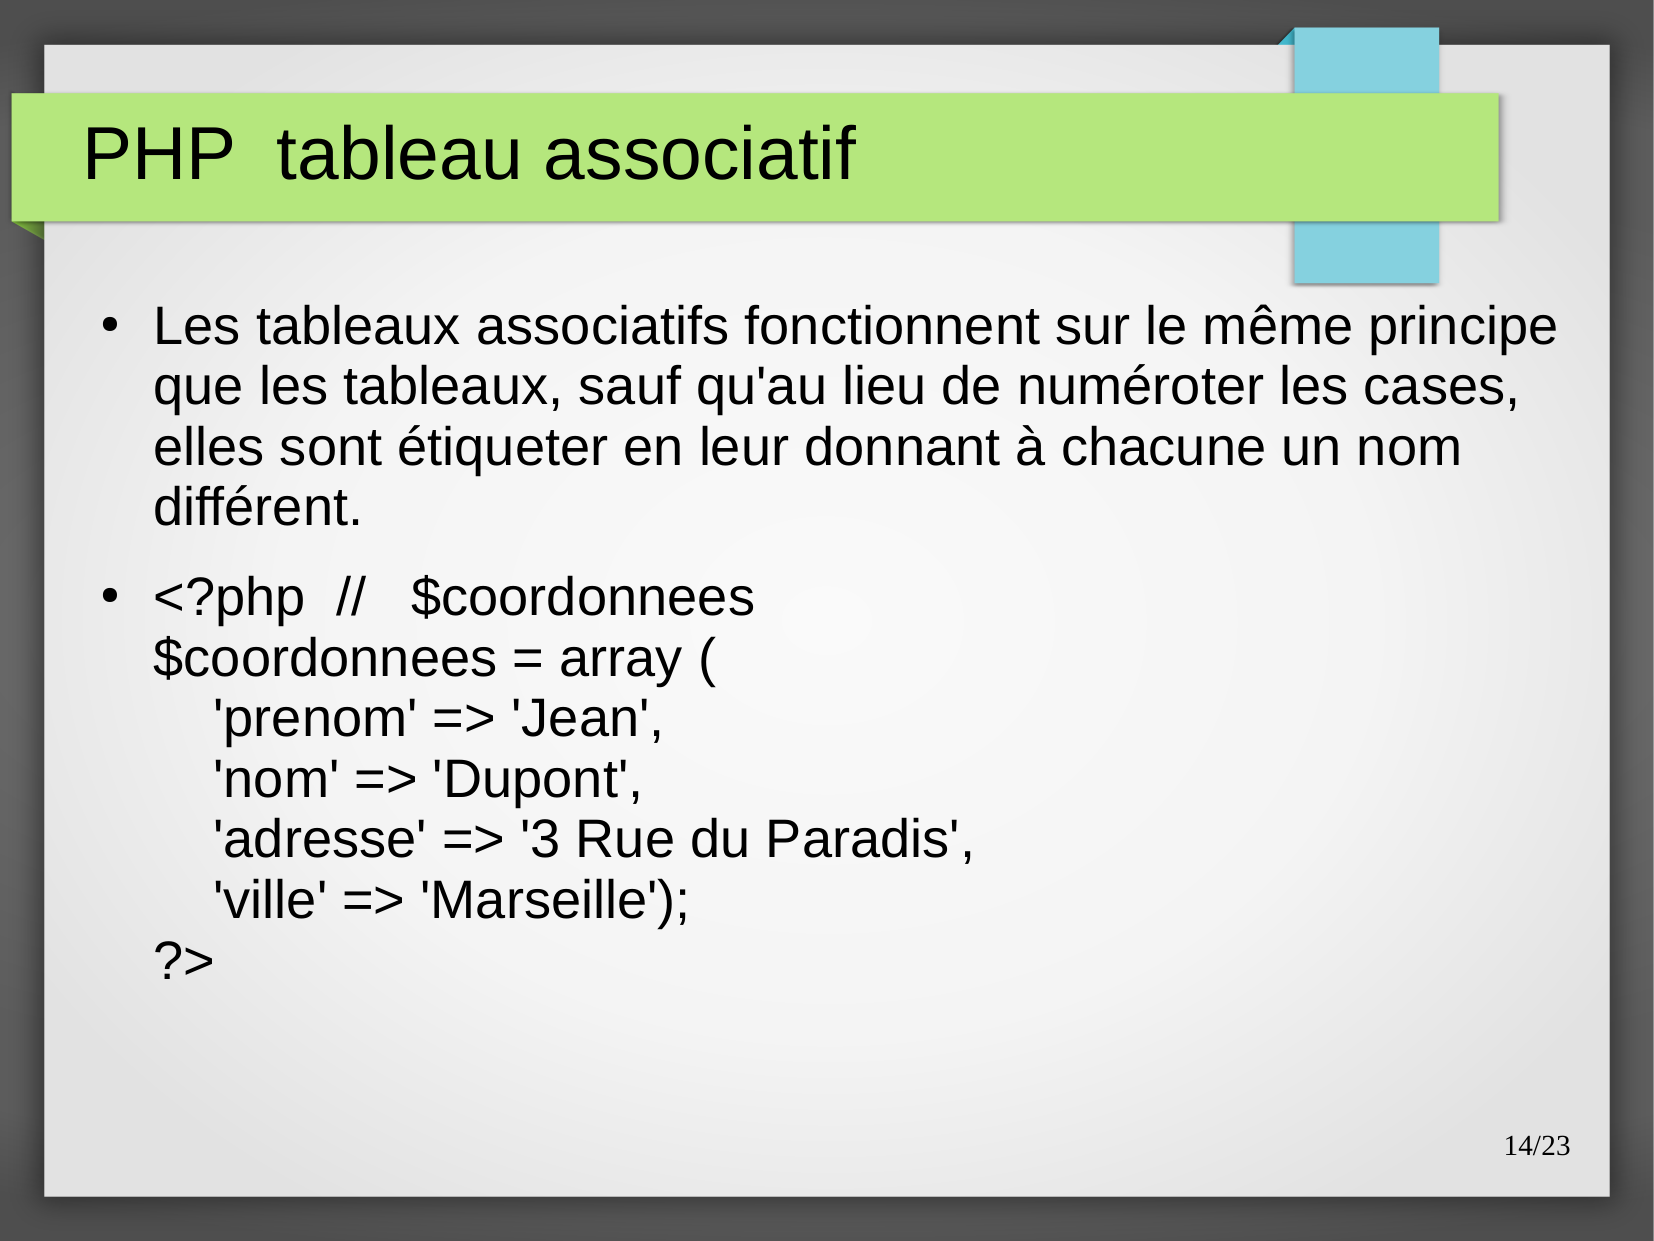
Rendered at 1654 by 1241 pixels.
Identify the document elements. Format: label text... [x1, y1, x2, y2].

title PHP tableau associatif [82, 94, 1264, 213]
picture [0, 0, 1654, 1241]
list Les tableaux associatifs fonctionnent sur le même principe que les tableaux, sauf qu'au lieu de numéroter les cases, elles sont étiqueter en leur donnant à chacune un nom différent. <?php // $coordonnees $coordonnees = array ( 'prenom' => 'Jean', 'nom' => 'Dupont', 'adresse' => '3 Rue du Paradis', 'ville' => 'Marseille'); ?> [82, 295, 1571, 1015]
